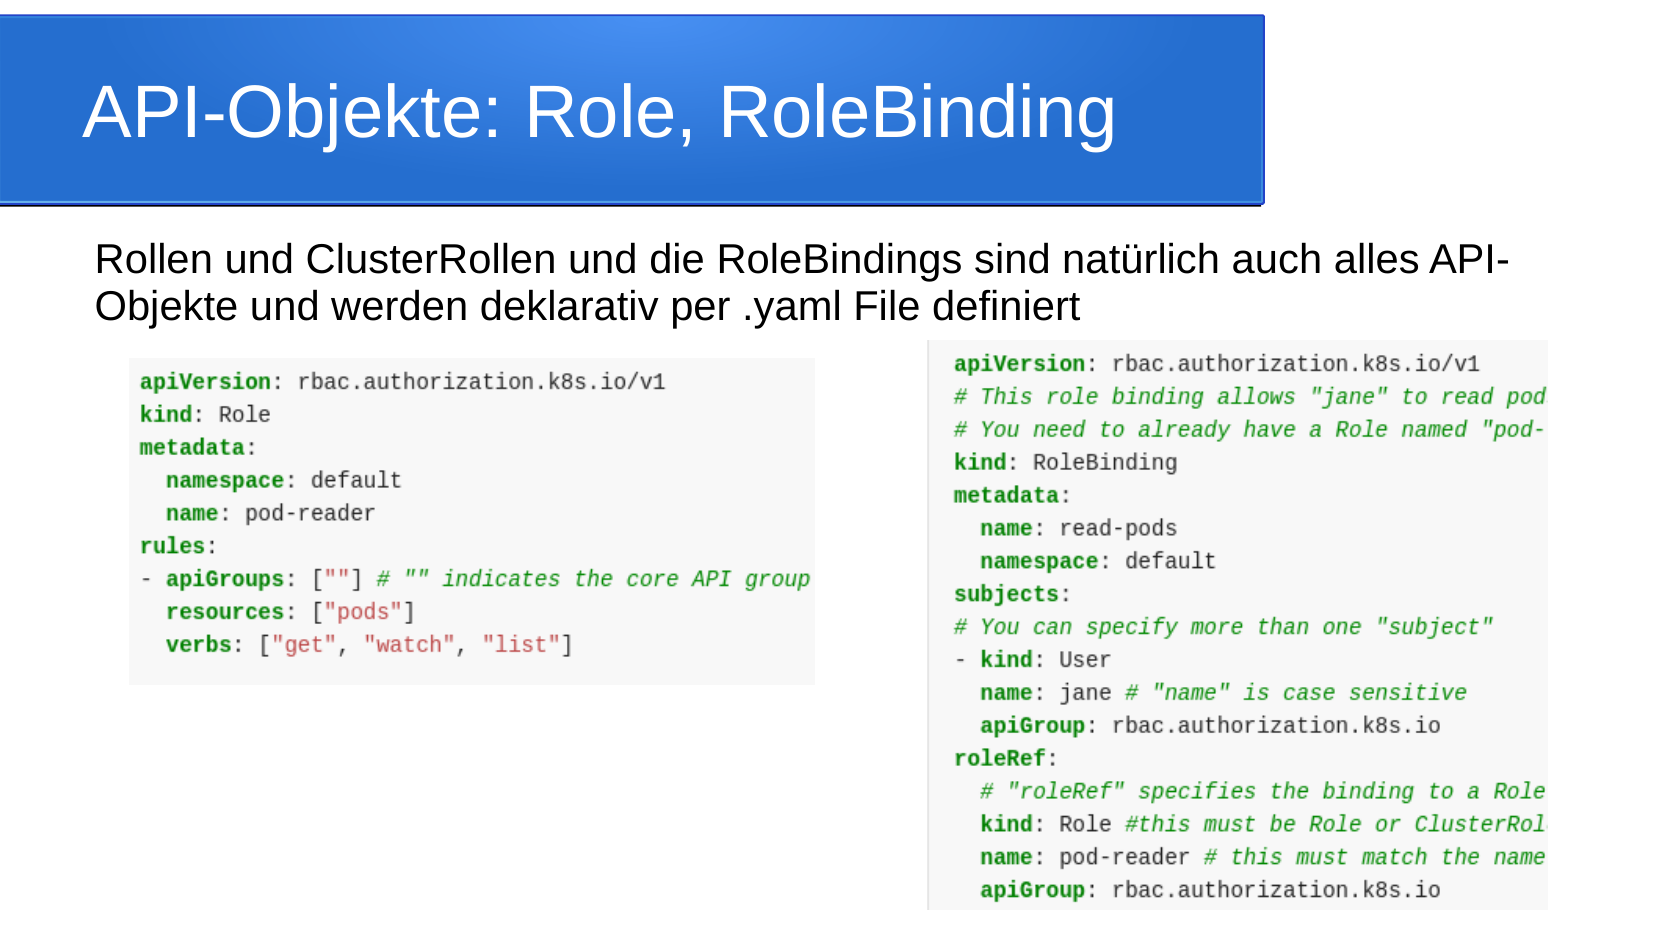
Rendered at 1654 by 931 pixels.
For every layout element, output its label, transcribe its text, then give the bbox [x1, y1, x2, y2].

picture [129, 358, 815, 686]
picture [926, 340, 1548, 910]
list Rollen und ClusterRollen und die RoleBindings sind natürlich auch alles API-Objekte und werden deklarativ per .yaml File definiert [23, 236, 1512, 438]
title API-Objekte: Role, RoleBinding [82, 35, 1235, 189]
